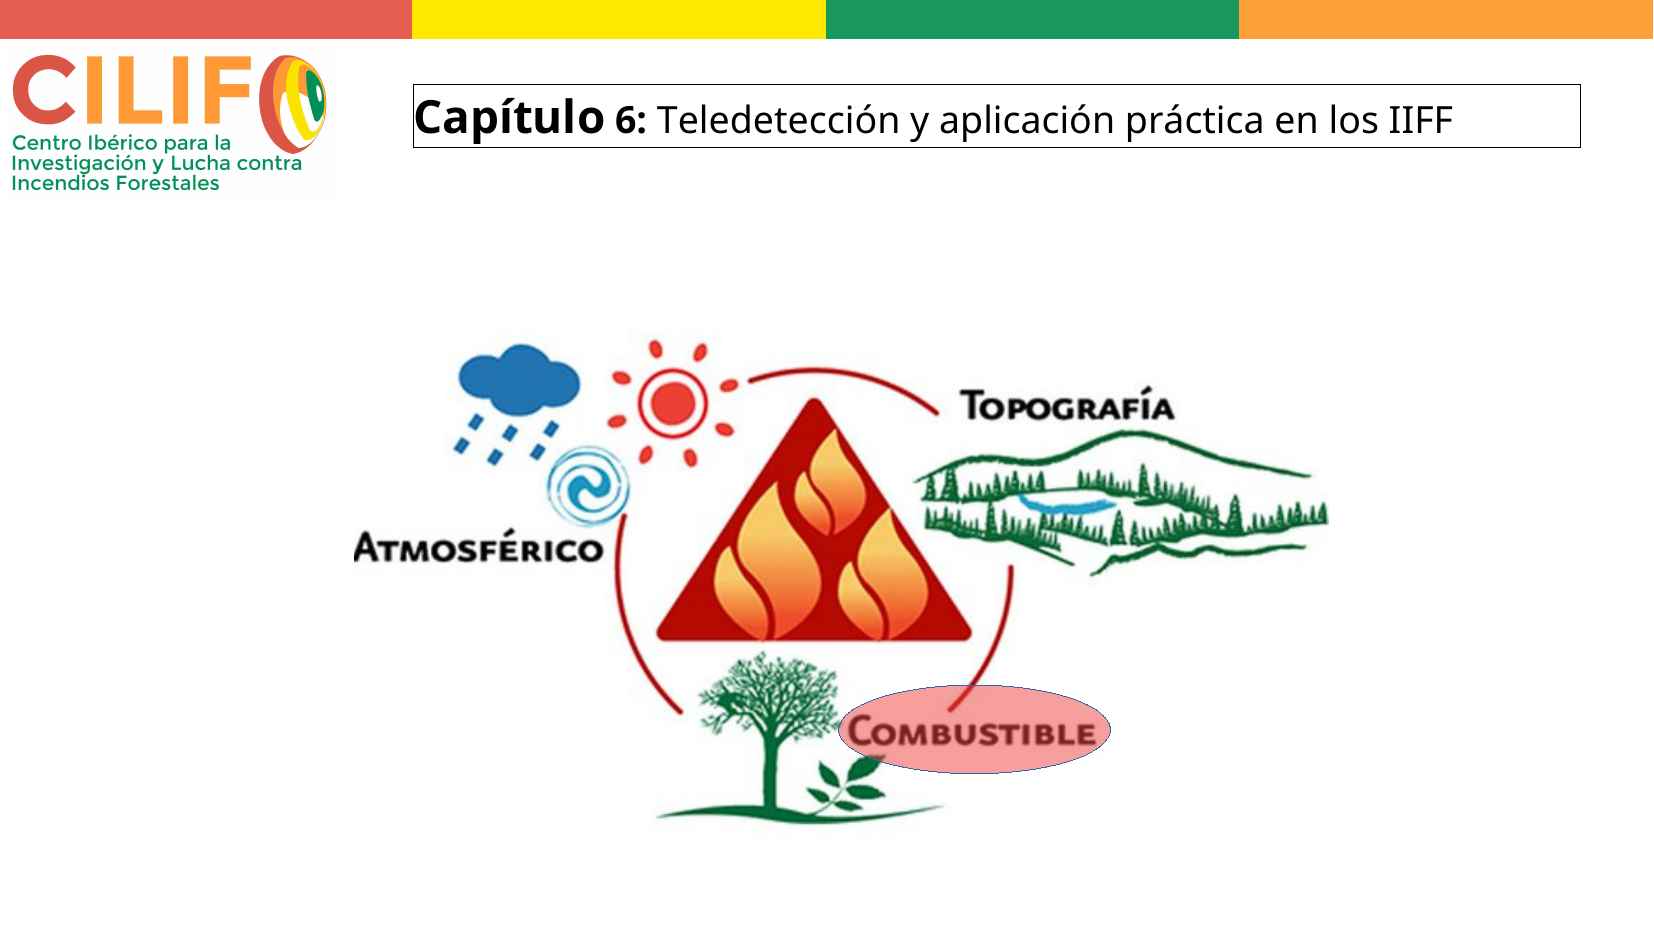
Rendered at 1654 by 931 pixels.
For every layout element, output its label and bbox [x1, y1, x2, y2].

picture [8, 45, 342, 205]
picture [354, 266, 1329, 886]
text_box [838, 685, 1111, 774]
